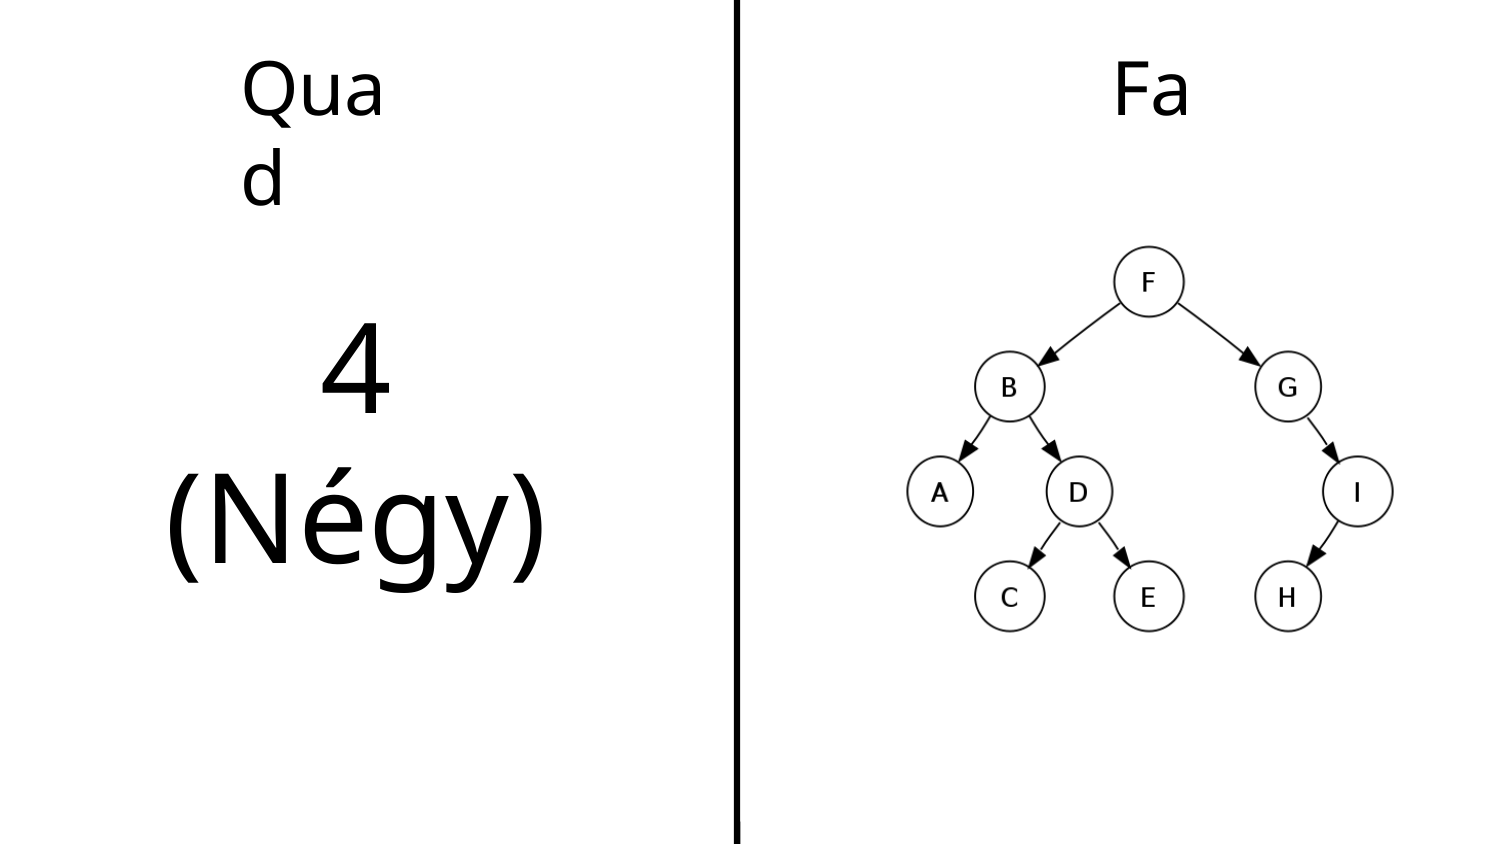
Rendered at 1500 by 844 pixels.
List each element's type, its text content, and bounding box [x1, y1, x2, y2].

picture [892, 235, 1405, 645]
text_box 4 (Négy) [112, 273, 600, 604]
text_box Quad [225, 25, 432, 236]
text_box Fa [1096, 25, 1238, 146]
